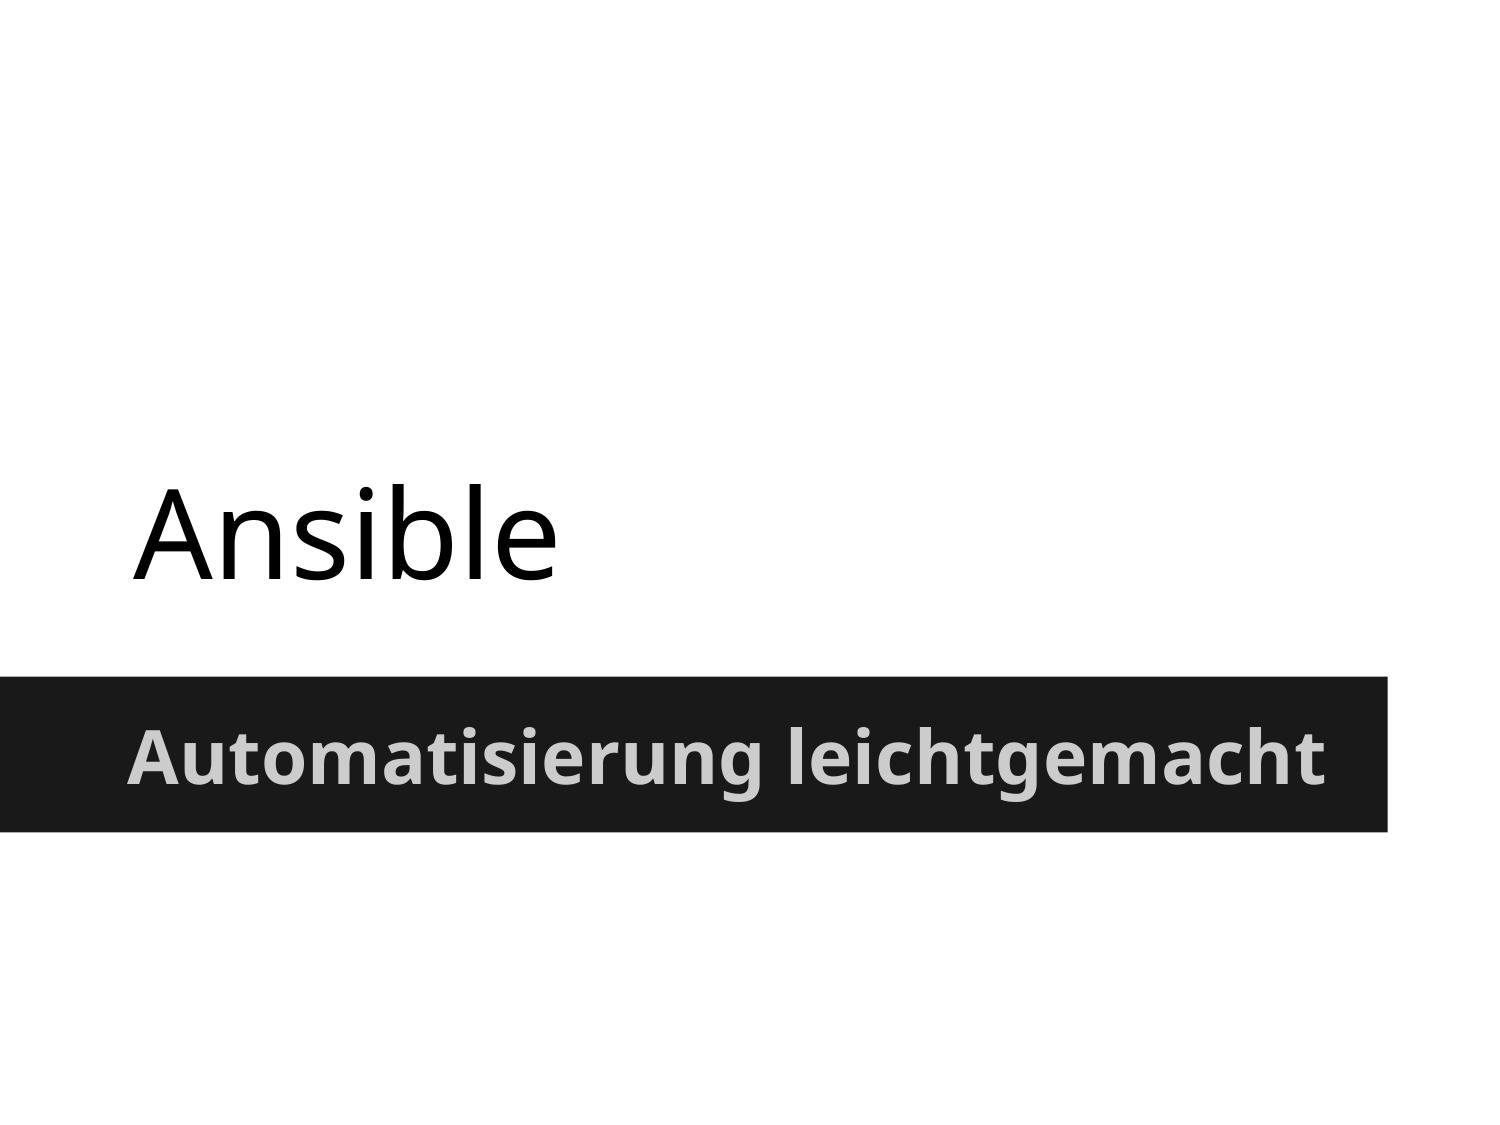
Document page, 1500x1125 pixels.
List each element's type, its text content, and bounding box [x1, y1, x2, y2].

subtitle Automatisierung leichtgemacht [112, 676, 1388, 833]
text_box Ansible [118, 439, 1225, 654]
